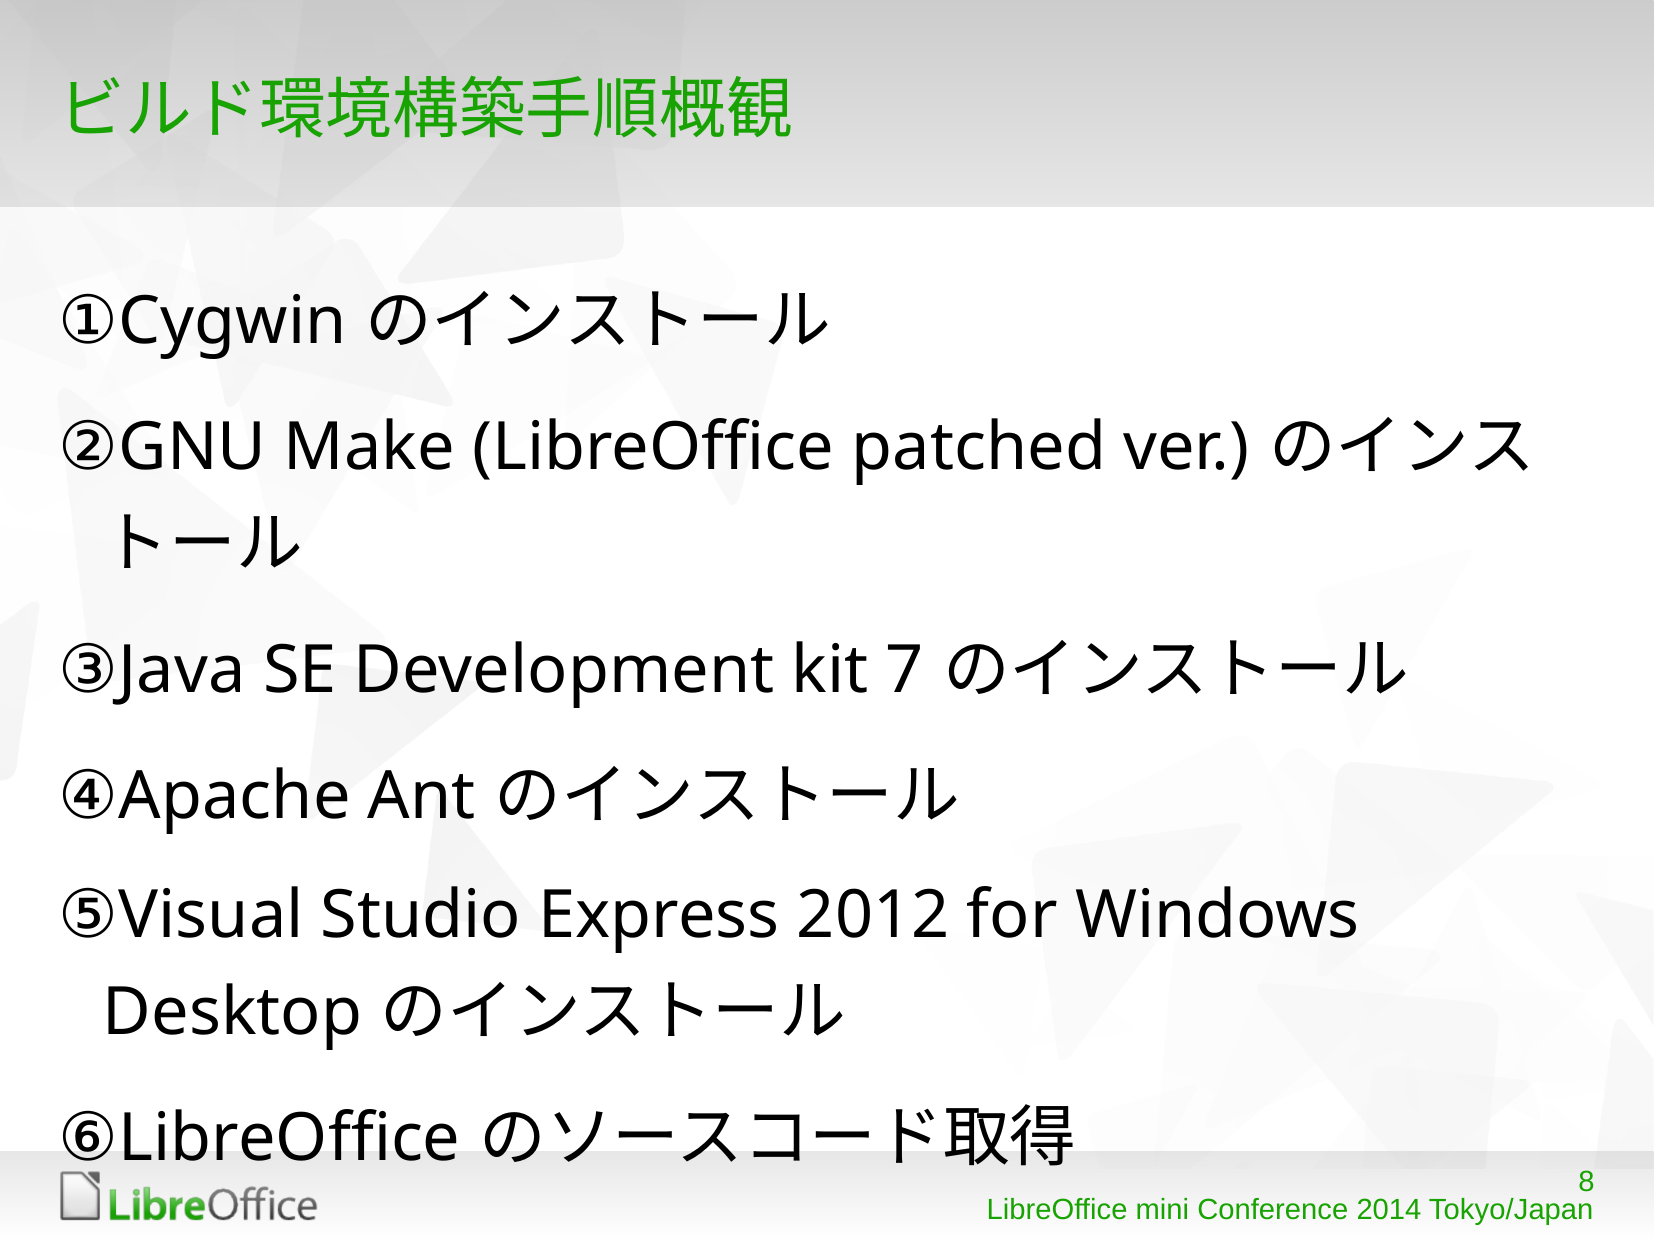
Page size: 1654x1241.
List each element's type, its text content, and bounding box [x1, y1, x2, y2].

picture [73, 1152, 103, 1158]
picture [0, 0, 783, 931]
picture [184, 1152, 199, 1156]
picture [41, 1152, 337, 1240]
title ビルド環境構築手順概観 [59, 29, 1595, 178]
list Cygwinのインストール GNU Make (LibreOffice patched ver.)のインストール Java SE Development kit 7のインストール Apache Antのインストール Visual Studio Express 2012 for Windows Desktopのインストール LibreOfficeのソースコード取得 [59, 265, 1595, 986]
picture [915, 548, 1654, 1169]
